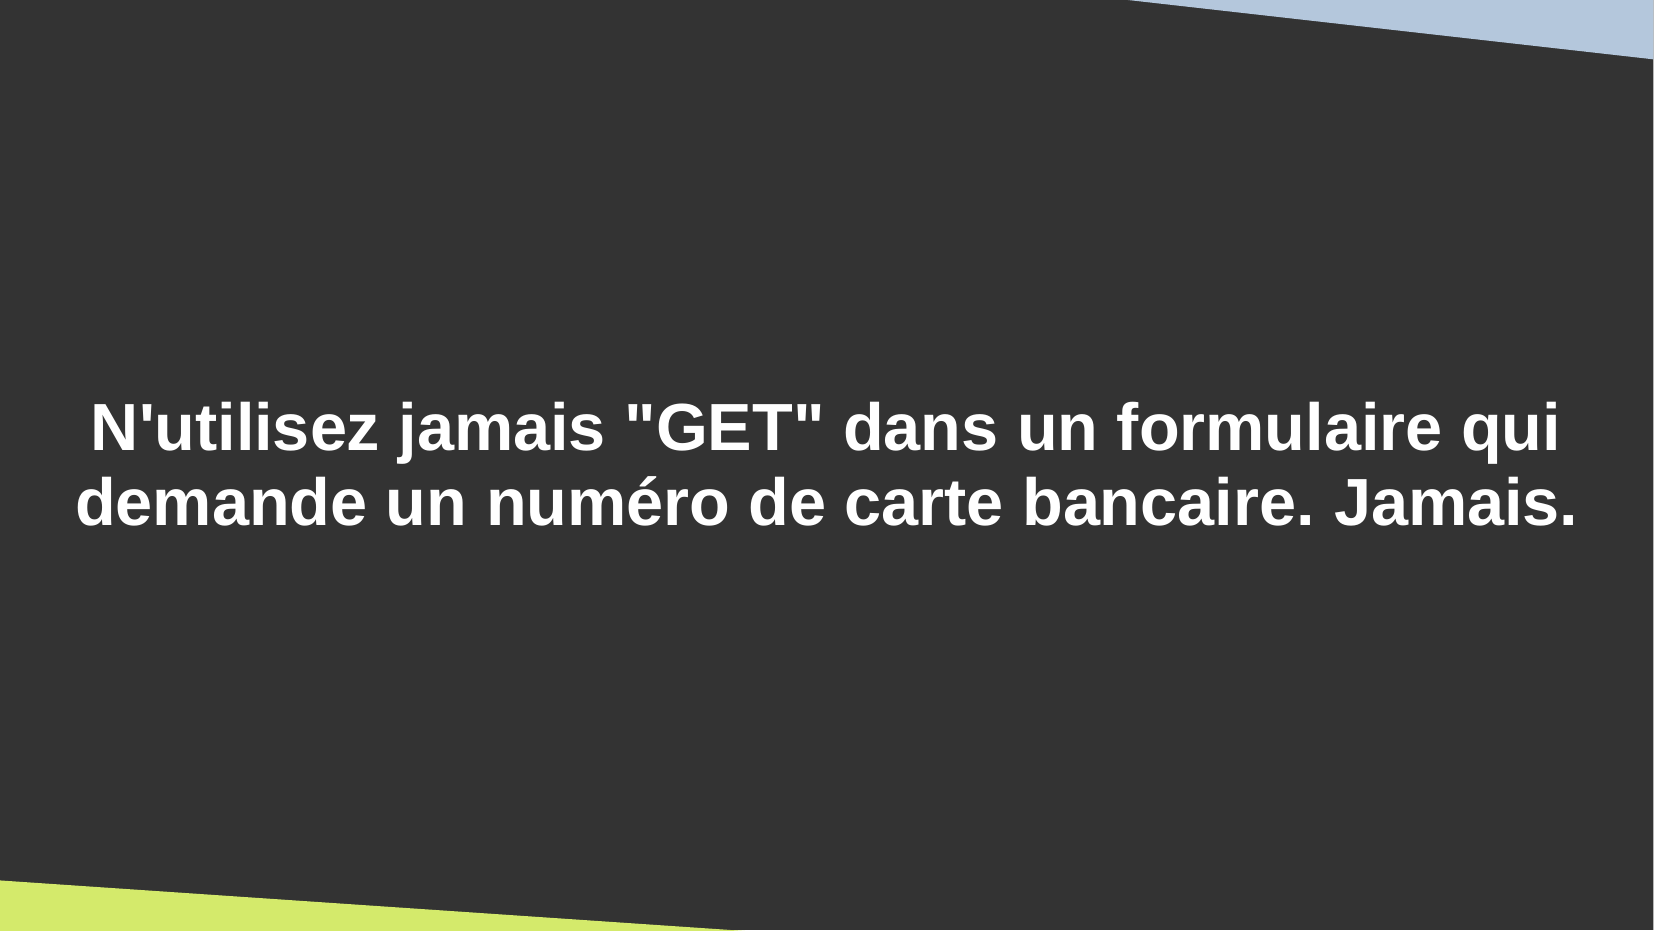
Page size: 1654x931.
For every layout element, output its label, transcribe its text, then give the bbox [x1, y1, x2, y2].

text_box [1127, 0, 1654, 60]
text_box [0, 880, 746, 931]
title N'utilisez jamais "GET" dans un formulaire qui demande un numéro de carte bancaire. Jamais. [27, 390, 1627, 540]
